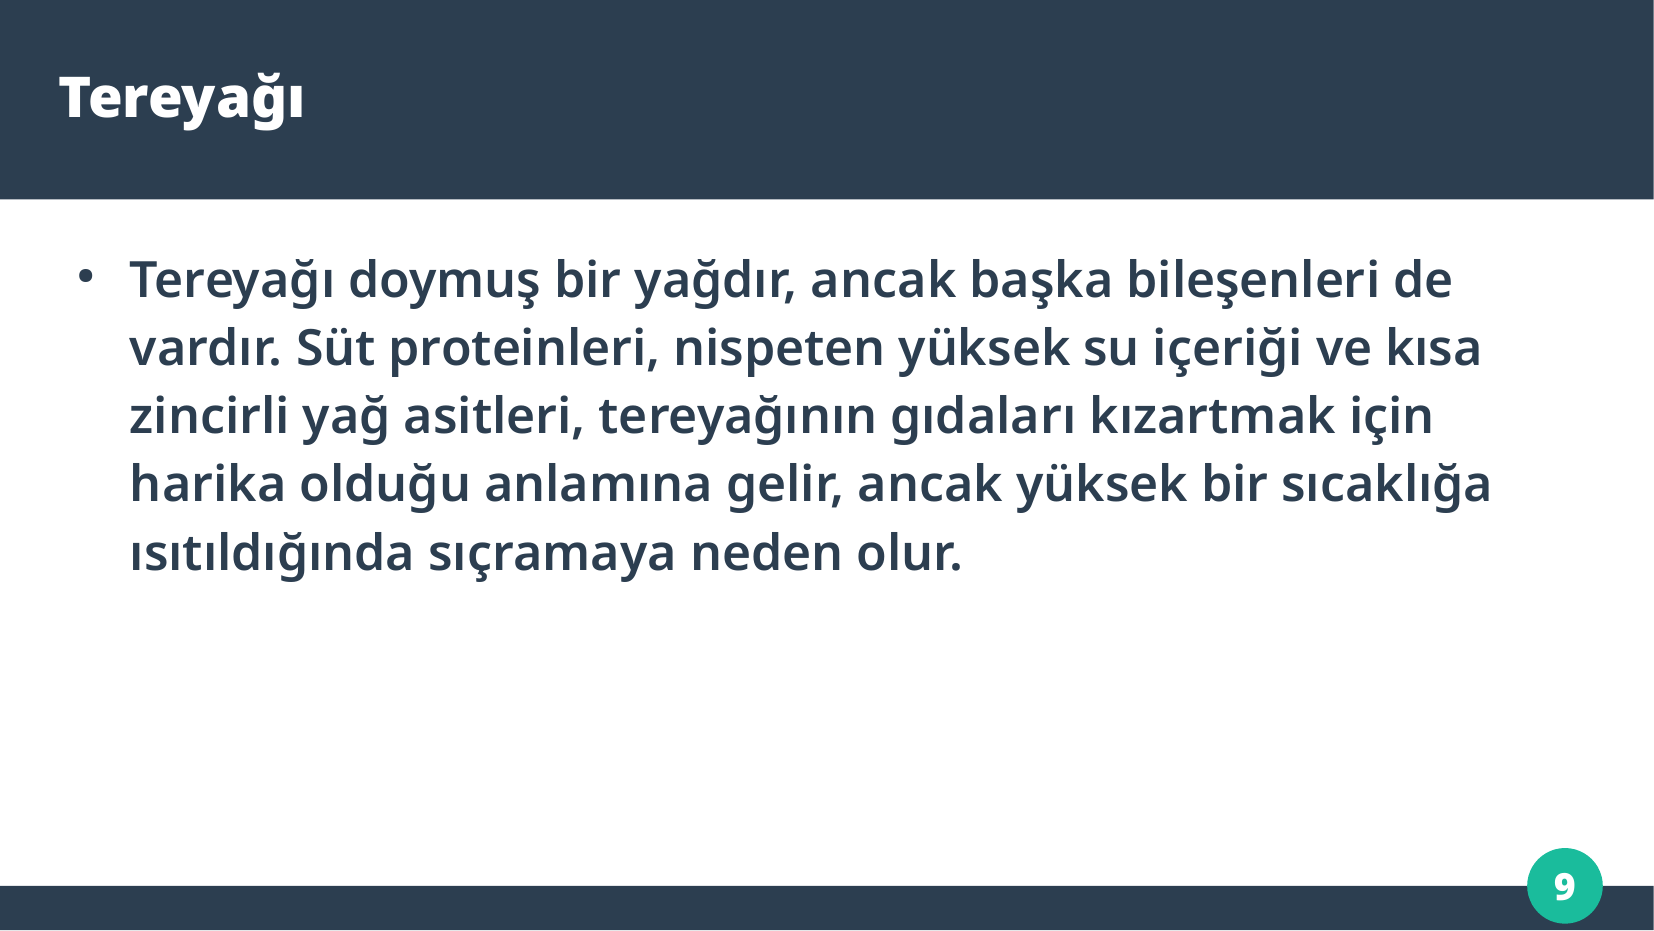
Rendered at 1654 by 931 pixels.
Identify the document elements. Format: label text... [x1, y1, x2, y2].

title Tereyağı [59, 37, 1595, 155]
list Tereyağı doymuş bir yağdır, ancak başka bileşenleri de vardır. Süt proteinleri, nispeten yüksek su içeriği ve kısa zincirli yağ asitleri, tereyağının gıdaları kızartmak için harika olduğu anlamına gelir, ancak yüksek bir sıcaklığa ısıtıldığında sıçramaya neden olur. [59, 243, 1595, 864]
